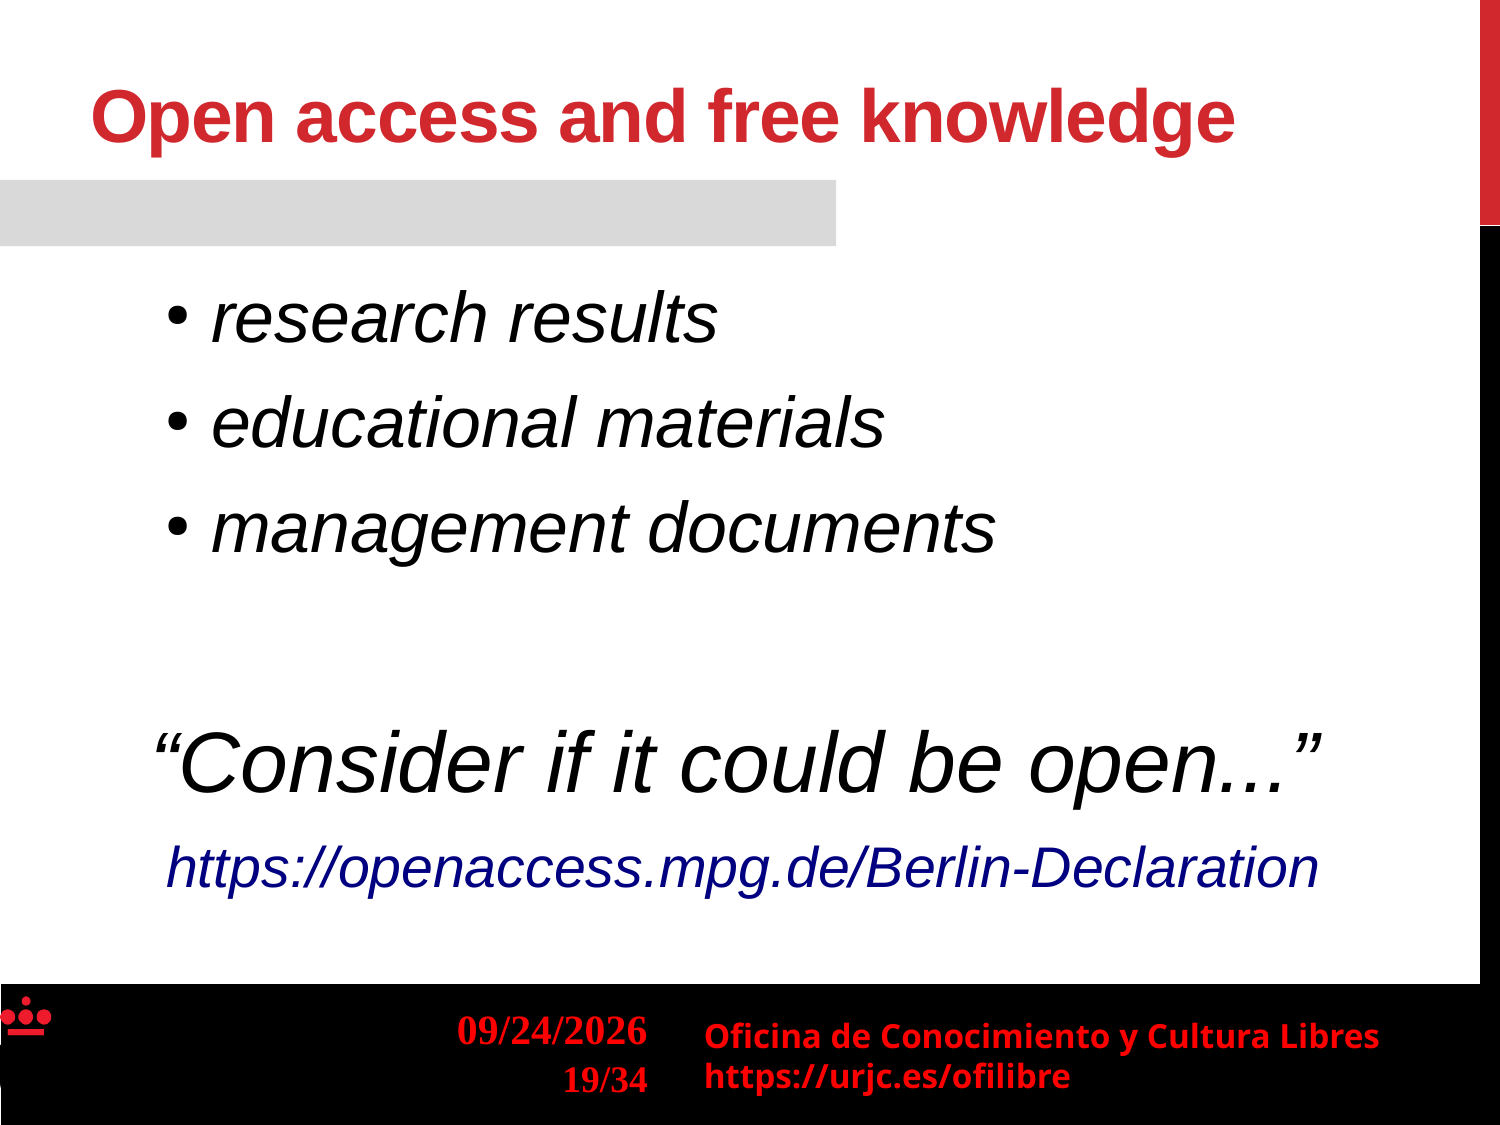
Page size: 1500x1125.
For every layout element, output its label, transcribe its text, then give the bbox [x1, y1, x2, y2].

list research results educational materials management documents “Consider if it could be open...” https://openaccess.mpg.de/Berlin-Declaration [135, 270, 1411, 916]
title [75, 15, 1425, 172]
text_box Open access and free knowledge [0, 24, 1326, 172]
